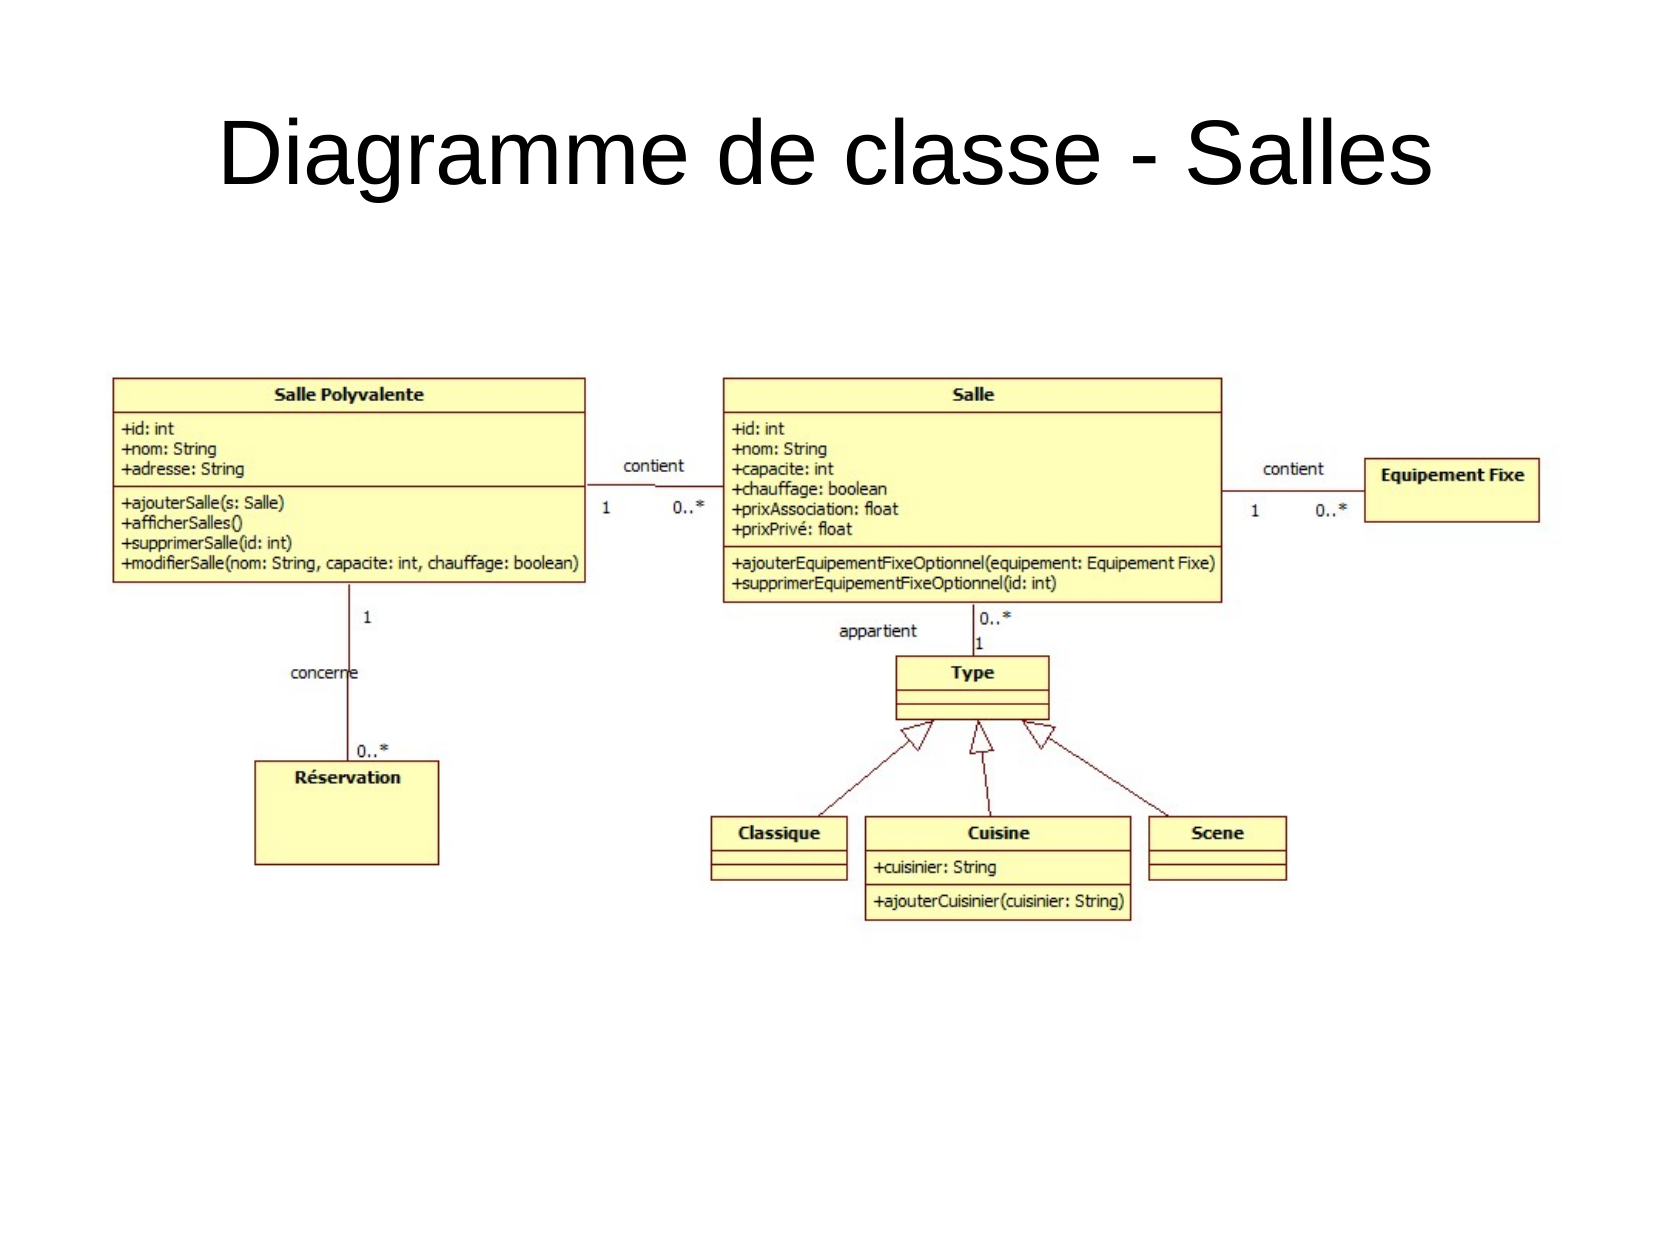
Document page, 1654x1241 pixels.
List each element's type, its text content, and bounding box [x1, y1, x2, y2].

picture [82, 347, 1571, 952]
title Diagramme de classe - Salles [82, 49, 1571, 257]
